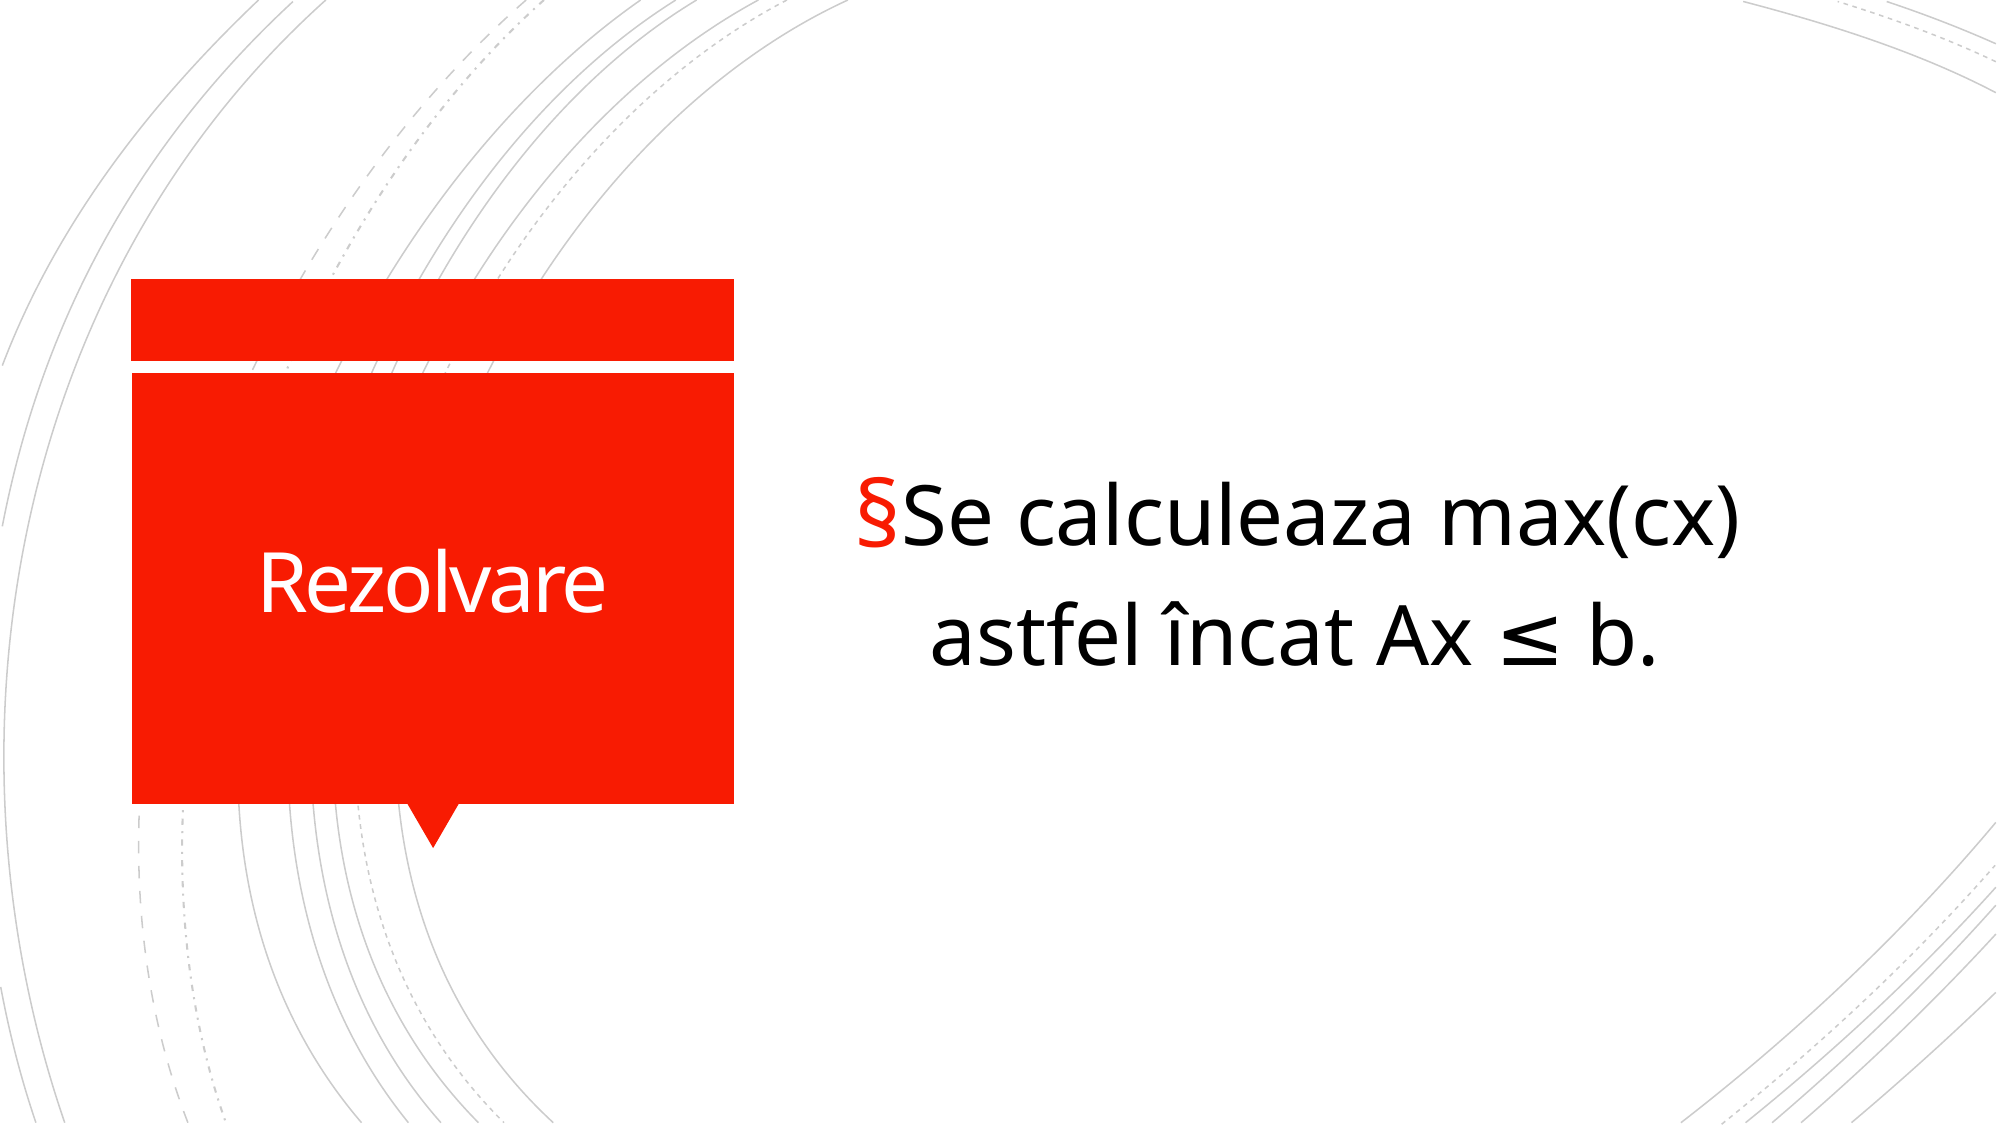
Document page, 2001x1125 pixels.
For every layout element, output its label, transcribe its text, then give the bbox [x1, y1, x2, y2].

title Rezolvare [145, 385, 720, 789]
list Se calculeaza max(cx) astfel încat Ax ≤ b. [839, 131, 1871, 993]
